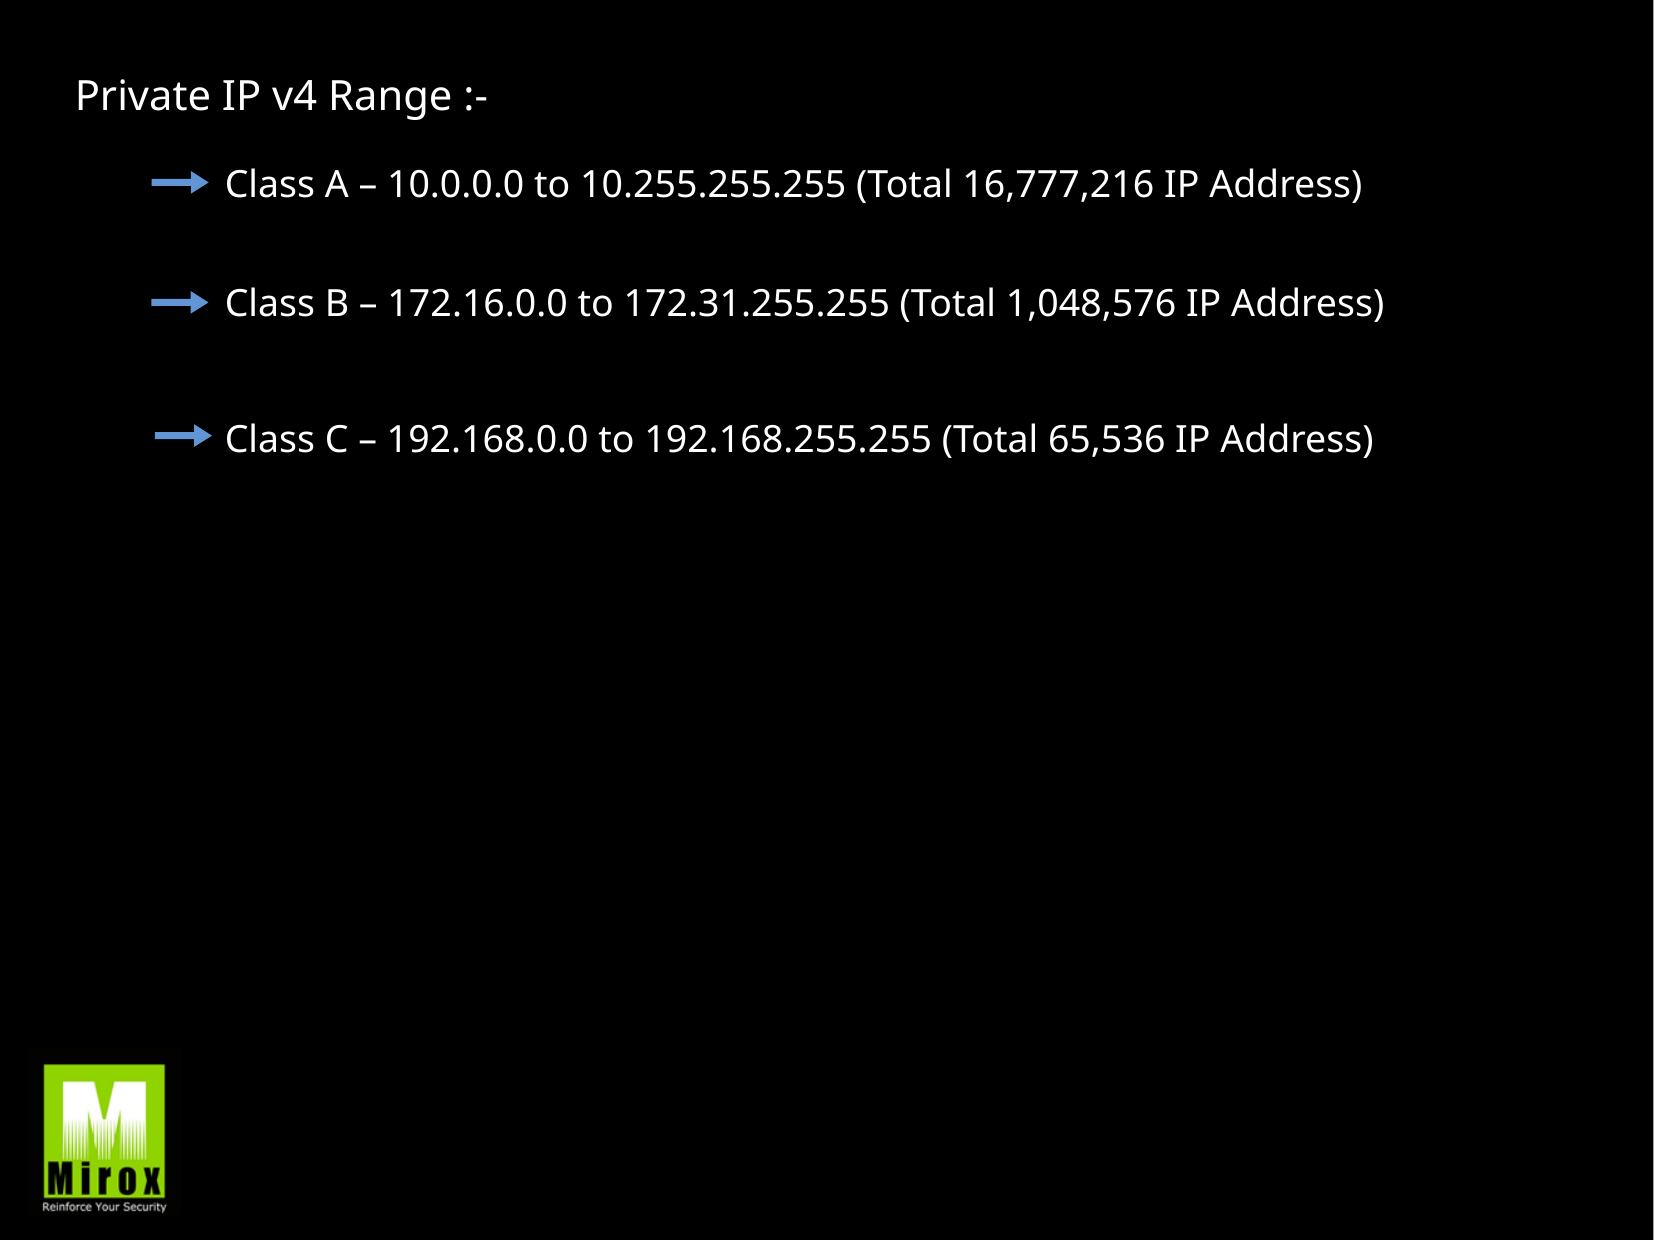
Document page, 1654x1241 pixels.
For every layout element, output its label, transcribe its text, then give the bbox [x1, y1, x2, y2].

picture [149, 289, 211, 316]
text_box Class B – 172.16.0.0 to 172.31.255.255 (Total 1,048,576 IP Address) [210, 269, 1531, 372]
text_box Class C – 192.168.0.0 to 192.168.255.255 (Total 65,536 IP Address) [210, 405, 1576, 466]
picture [28, 1048, 181, 1216]
text_box Private IP v4 Range :- [60, 58, 539, 125]
picture [153, 422, 214, 449]
picture [150, 169, 211, 196]
text_box Class A – 10.0.0.0 to 10.255.255.255 (Total 16,777,216 IP Address) [210, 150, 1591, 252]
